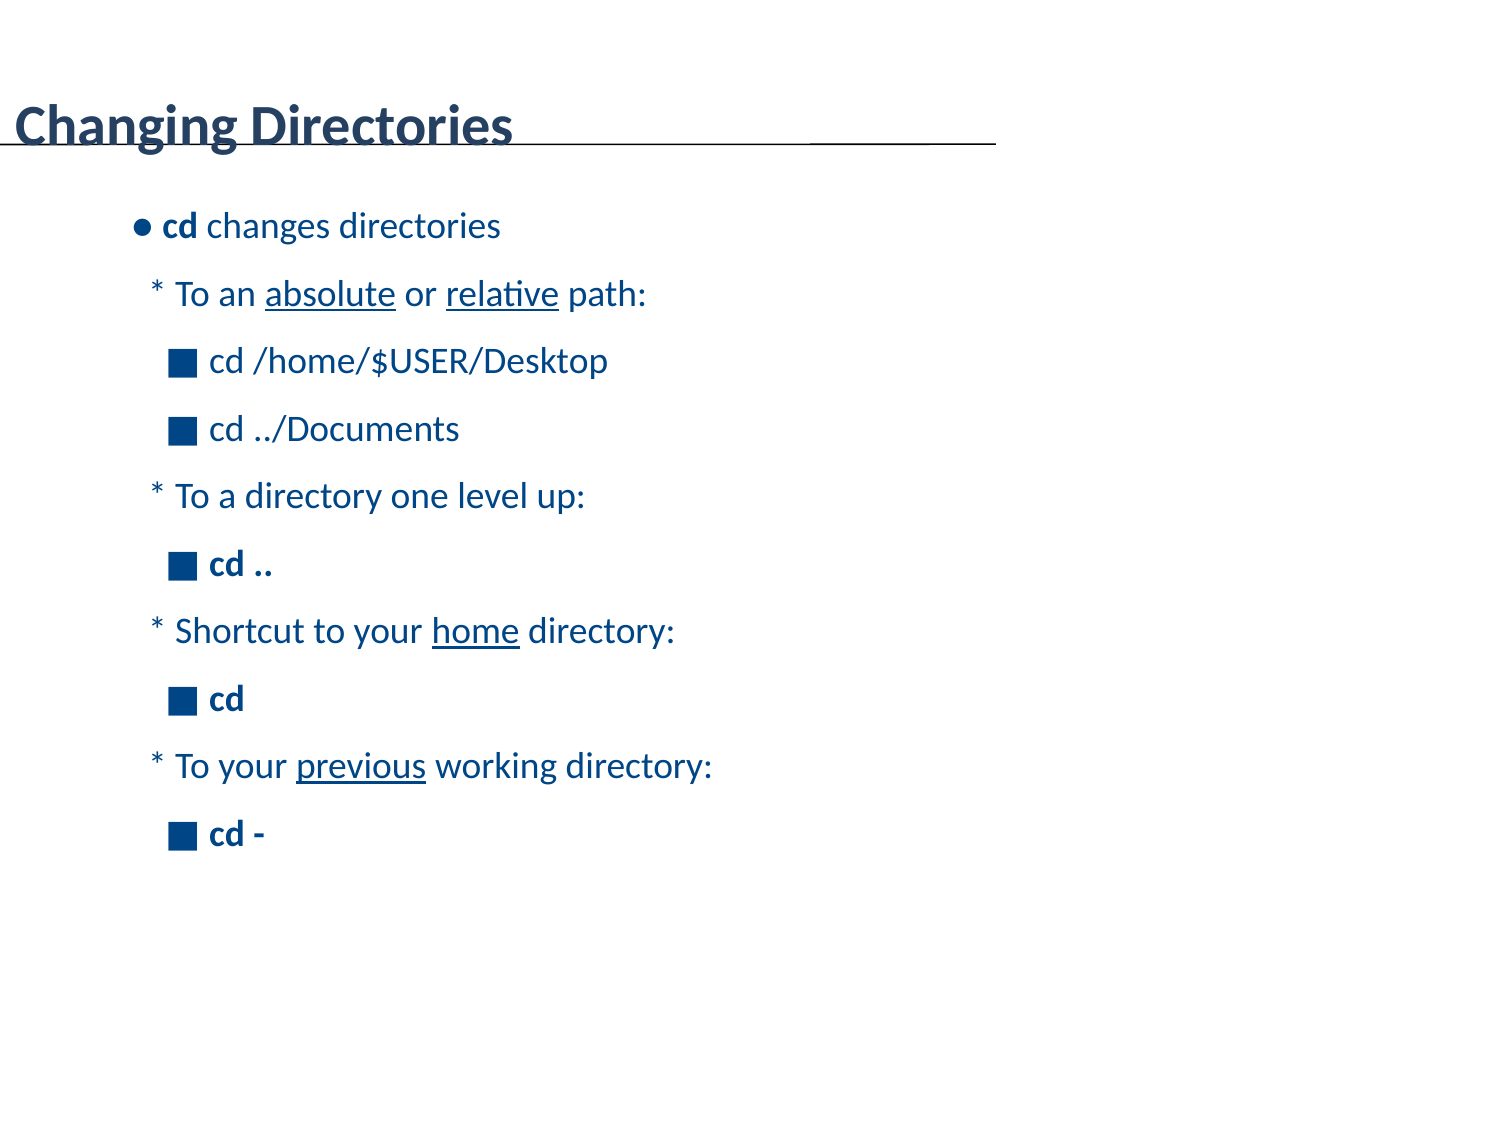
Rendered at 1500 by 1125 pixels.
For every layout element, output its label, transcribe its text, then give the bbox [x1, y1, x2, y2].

text_box Changing Directories [0, 79, 1051, 165]
text_box ● cd changes directories * To an absolute or relative path: ■ cd /home/$USER/Desktop ■ cd ../Documents * To a directory one level up: ■ cd .. * Shortcut to your home directory: ■ cd * To your previous working directory: ■ cd - [116, 171, 1437, 862]
